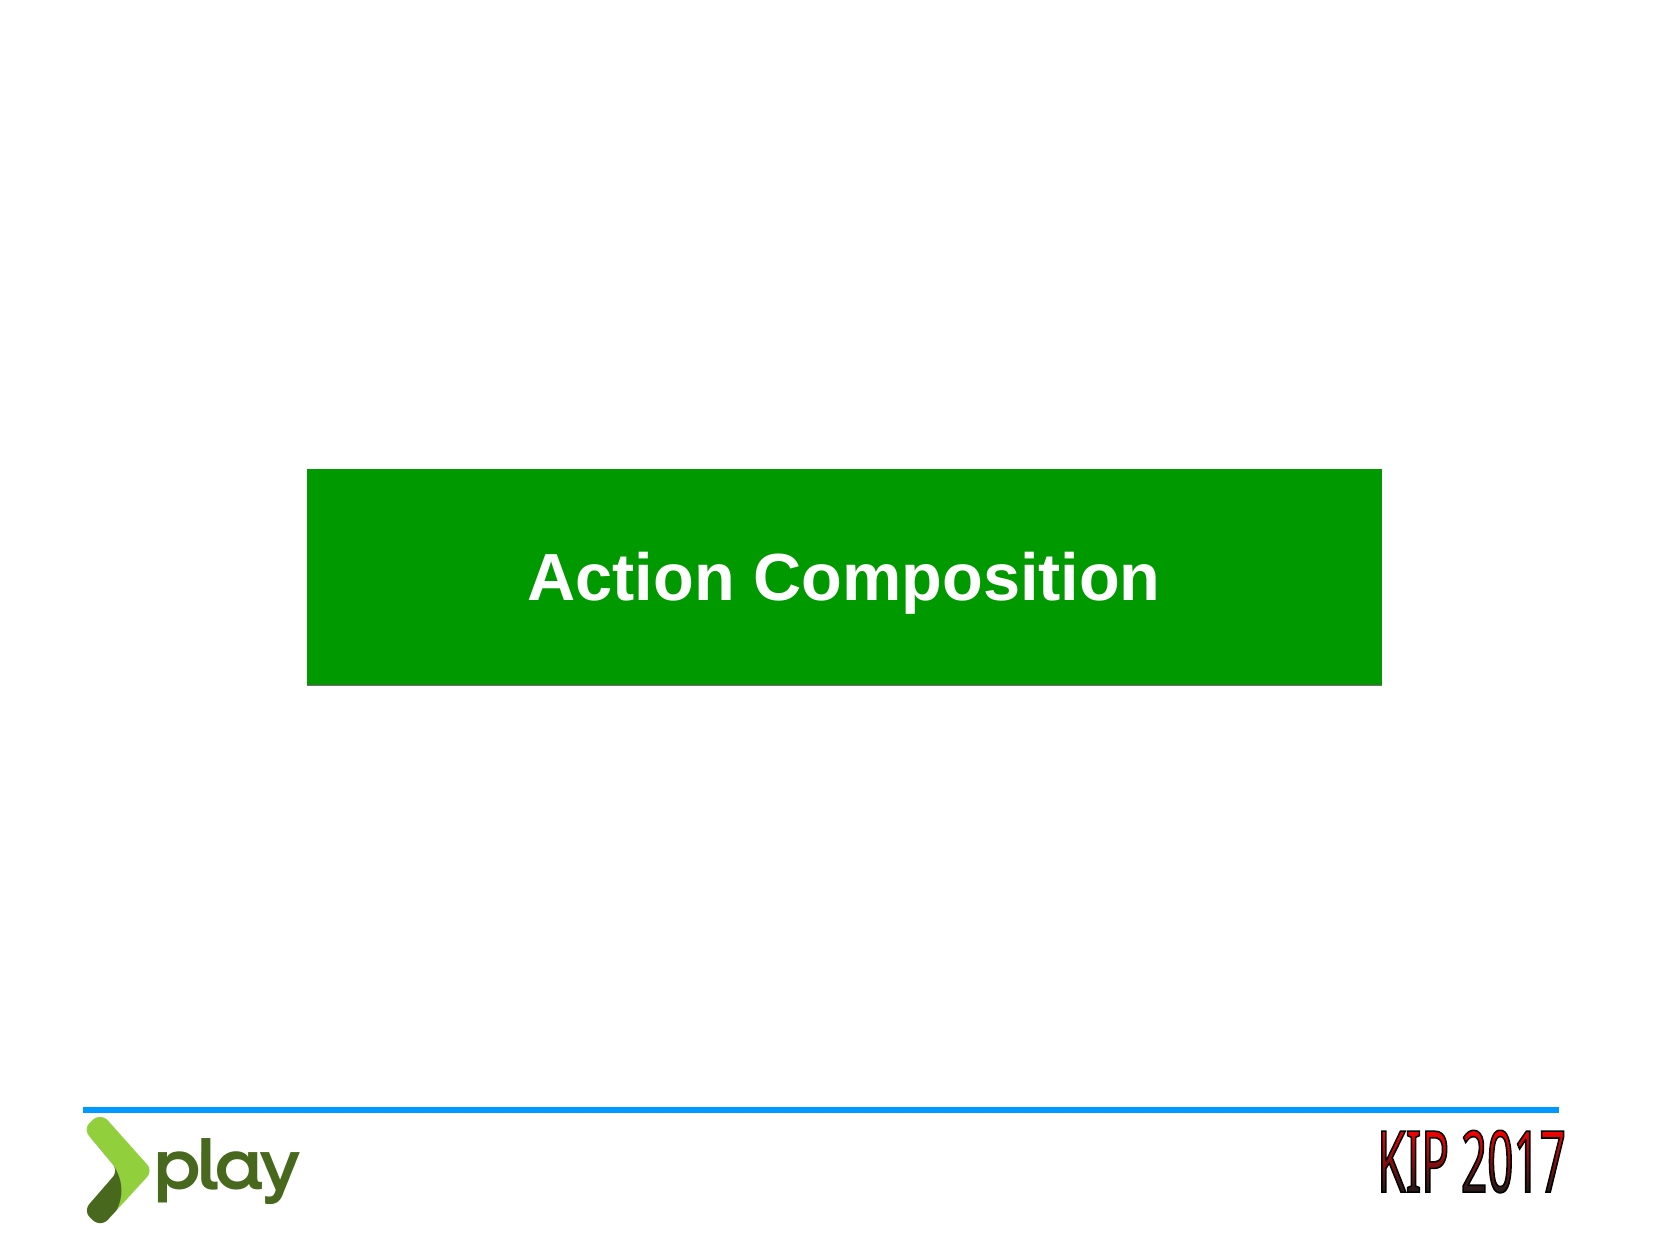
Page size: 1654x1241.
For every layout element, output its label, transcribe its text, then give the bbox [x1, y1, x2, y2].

subtitle Action Composition [307, 469, 1382, 686]
picture [73, 1111, 308, 1229]
